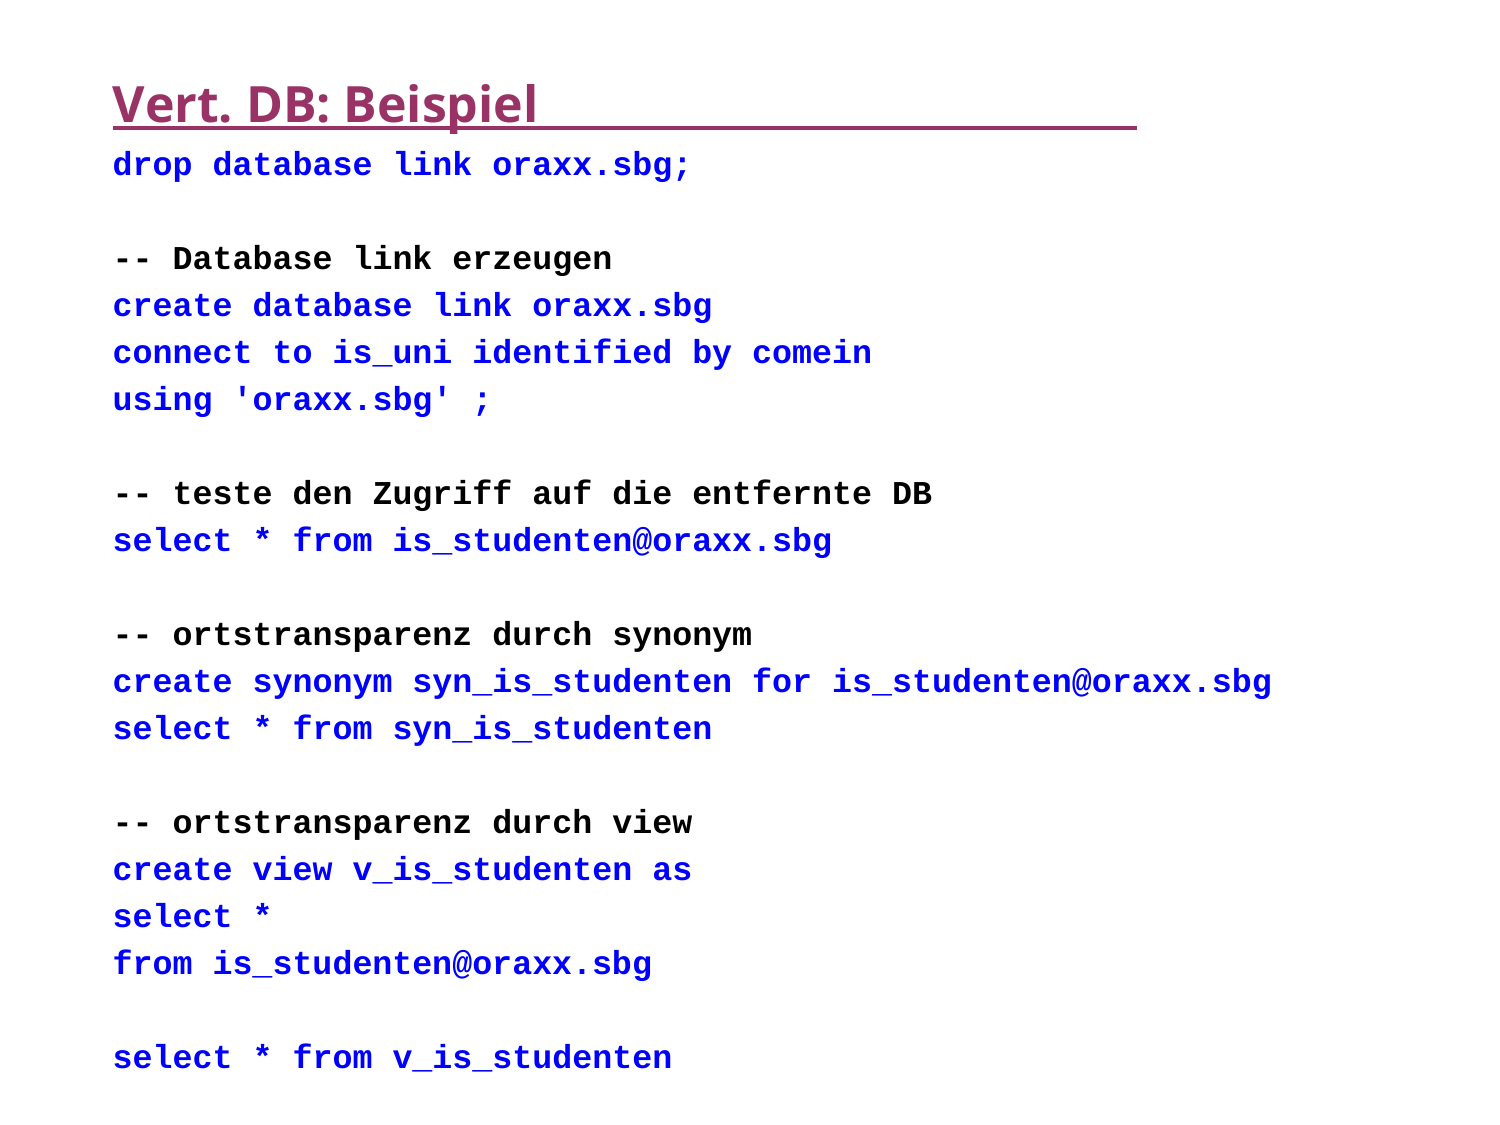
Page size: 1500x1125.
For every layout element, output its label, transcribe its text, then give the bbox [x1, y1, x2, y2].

title Vert. DB: Beispiel [112, 48, 1388, 147]
list drop database link oraxx.sbg; -- Database link erzeugen create database link oraxx.sbg connect to is_uni identified by comein using 'oraxx.sbg' ; -- teste den Zugriff auf die entfernte DB select * from is_studenten@oraxx.sbg -- ortstransparenz durch synonym create synonym syn_is_studenten for is_studenten@oraxx.sbg select * from syn_is_studenten -- ortstransparenz durch view create view v_is_studenten as select * from is_studenten@oraxx.sbg select * from v_is_studenten [112, 147, 1388, 1074]
